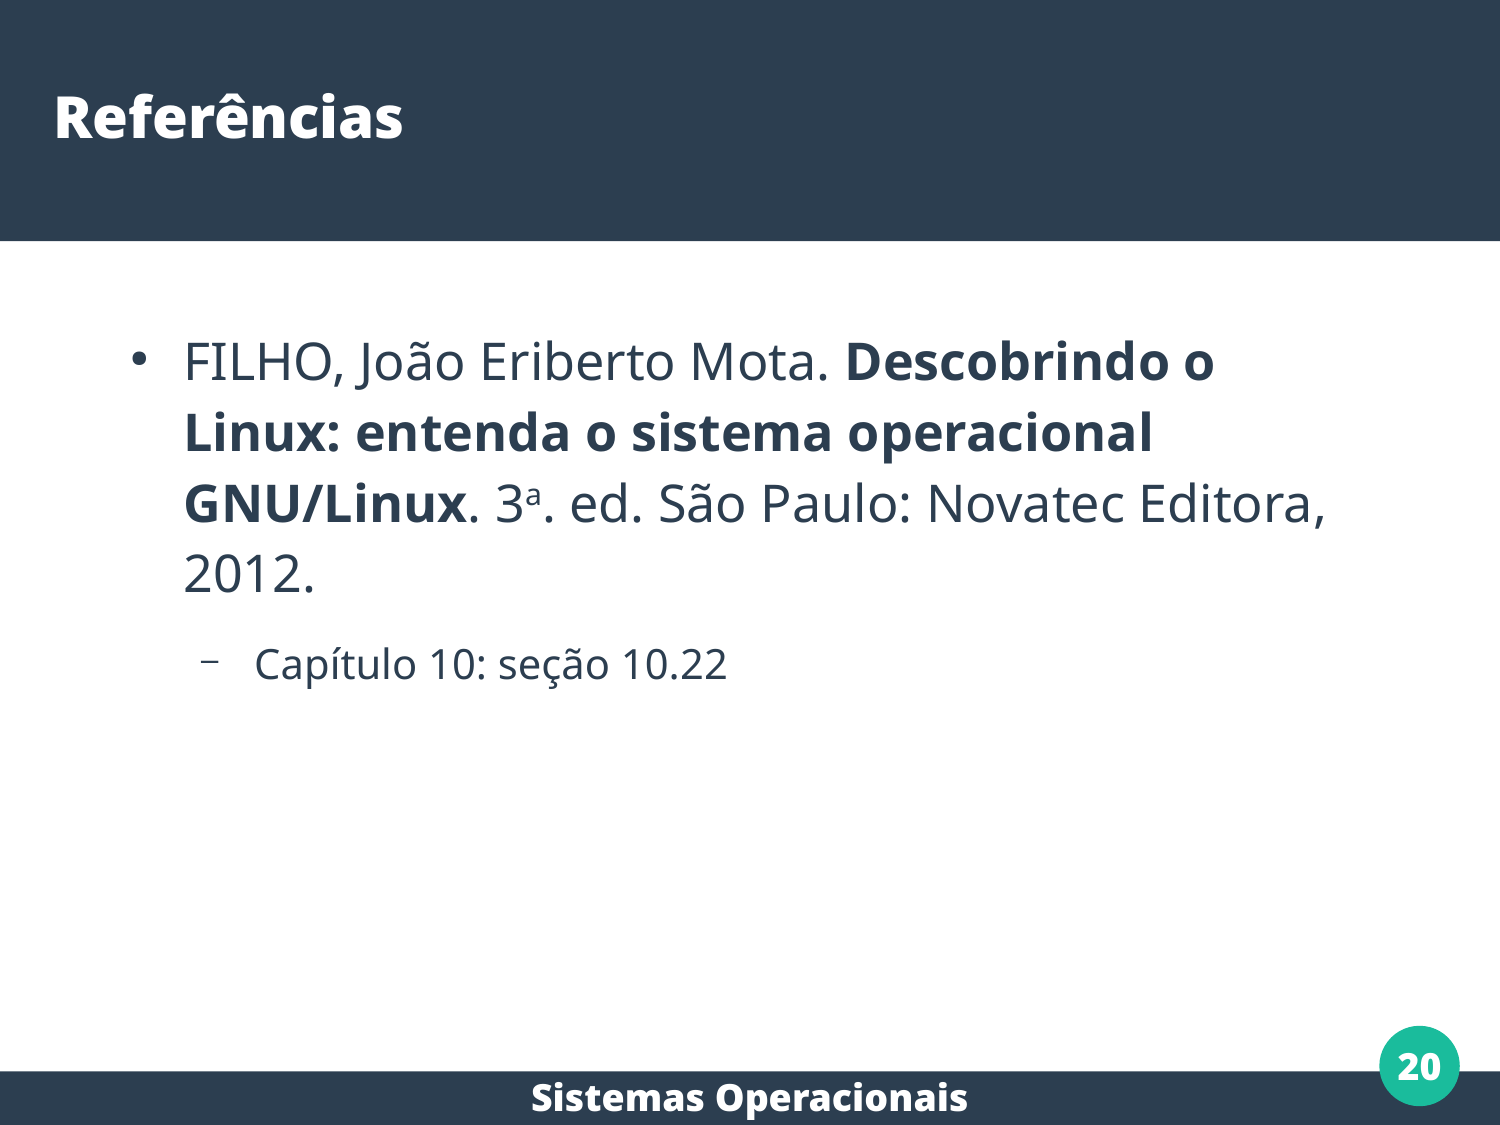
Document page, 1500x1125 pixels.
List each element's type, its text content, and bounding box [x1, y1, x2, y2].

list FILHO, João Eriberto Mota. Descobrindo o Linux: entenda o sistema operacional GNU/Linux. 3a. ed. São Paulo: Novatec Editora, 2012. Capítulo 10: seção 10.22 [112, 324, 1388, 978]
title Referências [53, 44, 1447, 188]
